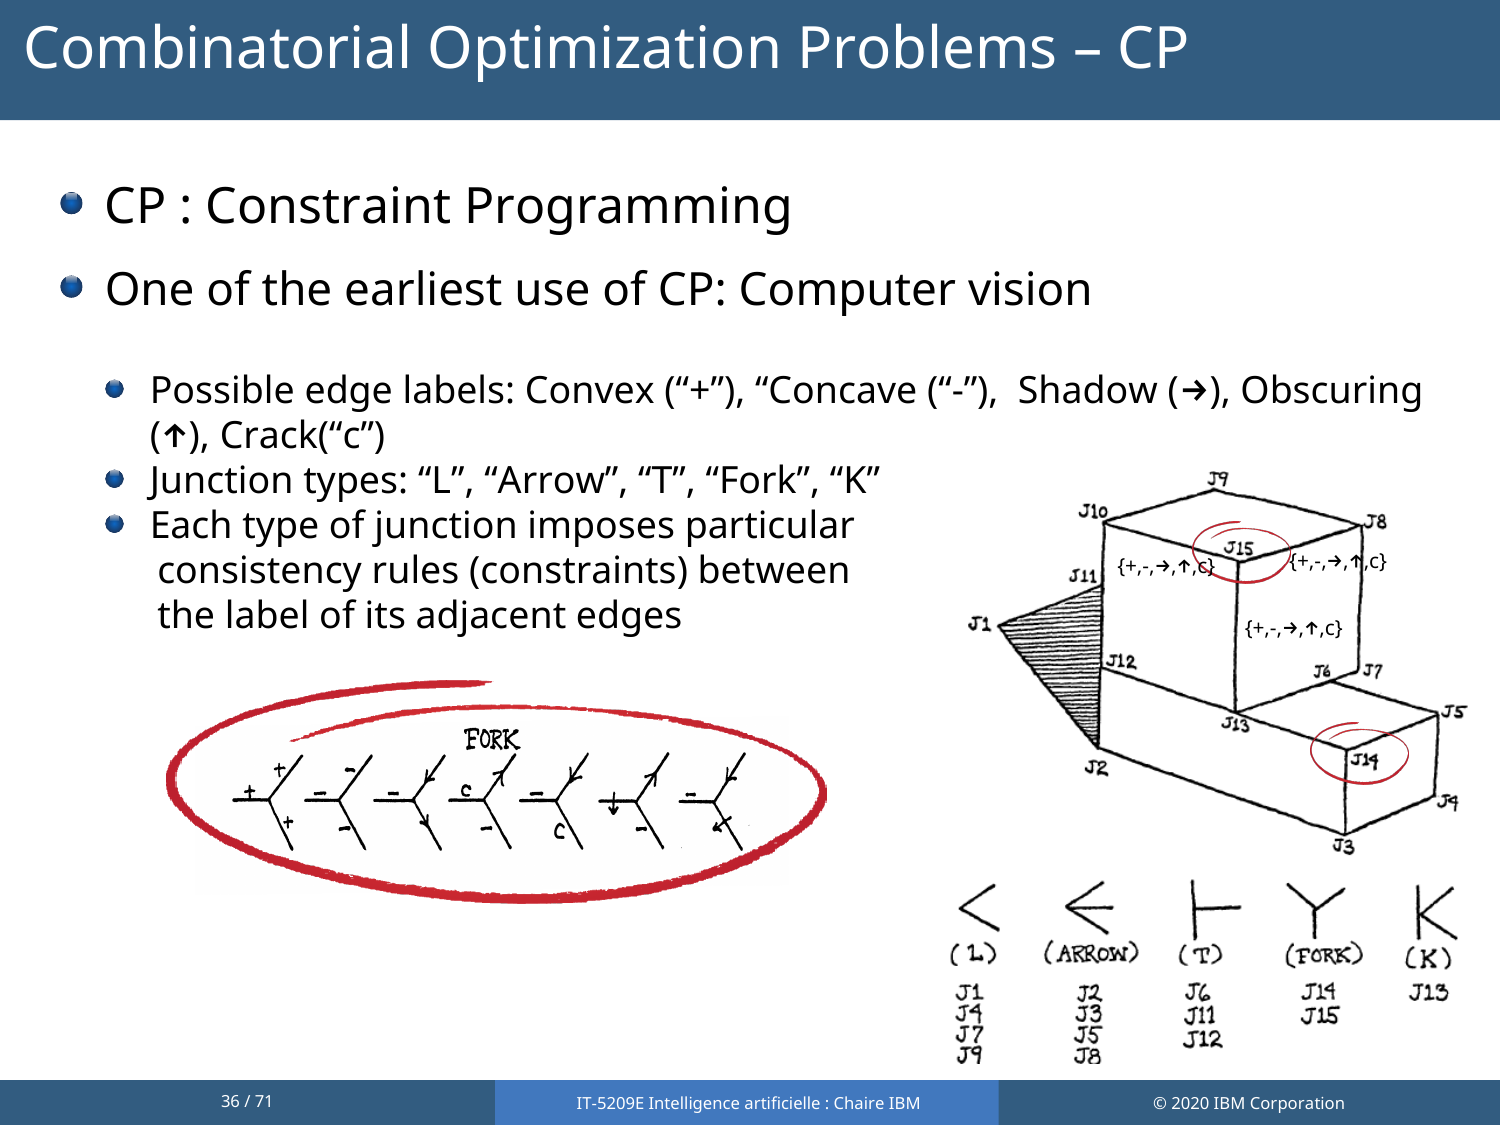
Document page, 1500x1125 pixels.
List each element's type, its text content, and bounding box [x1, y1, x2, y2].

picture [925, 456, 1475, 1065]
text_box {+,-,→,↑,c} [1274, 539, 1403, 580]
picture [166, 680, 827, 904]
title Combinatorial Optimization Problems – CP [0, 0, 1500, 121]
text_box {+,-,→,↑,c} [1102, 545, 1231, 586]
list CP : Constraint Programming One of the earliest use of CP: Computer vision Possible edge labels: Convex (“+”), “Concave (“-”), Shadow (→), Obscuring (↑), Crack(“c”) Junction types: “L”, “Arrow”, “T”, “Fork”, “K” Each type of junction imposes particular consistency rules (constraints) between the label of its adjacent edges [45, 165, 1441, 1036]
text_box {+,-,→,↑,c} [1230, 607, 1359, 648]
